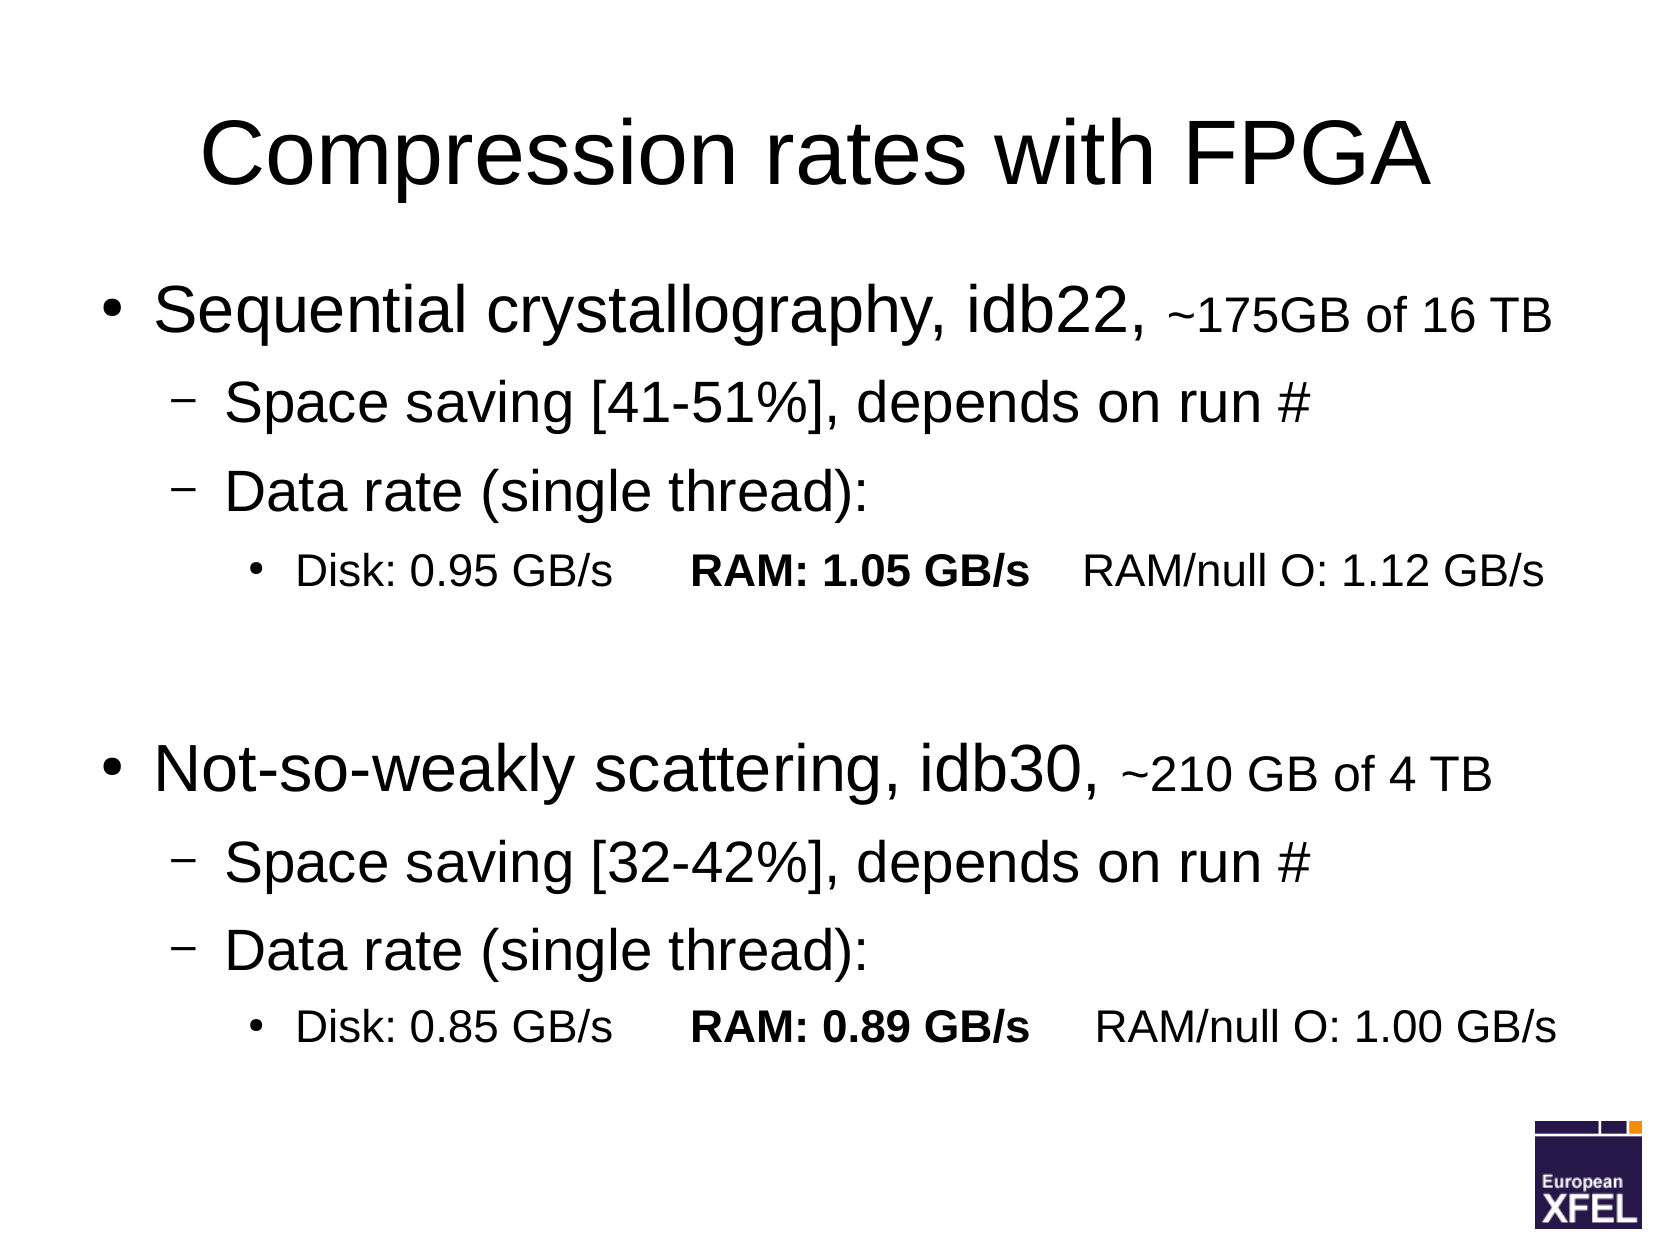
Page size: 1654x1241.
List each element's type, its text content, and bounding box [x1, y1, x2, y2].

picture [1535, 1121, 1642, 1229]
title Compression rates with FPGA [82, 49, 1571, 257]
list Sequential crystallography, idb22, ~175GB of 16 TB Space saving [41-51%], depends on run # Data rate (single thread): Disk: 0.95 GB/s RAM: 1.05 GB/s RAM/null O: 1.12 GB/s Not-so-weakly scattering, idb30, ~210 GB of 4 TB Space saving [32-42%], depends on run # Data rate (single thread): Disk: 0.85 GB/s RAM: 0.89 GB/s RAM/null O: 1.00 GB/s [82, 271, 1571, 1205]
